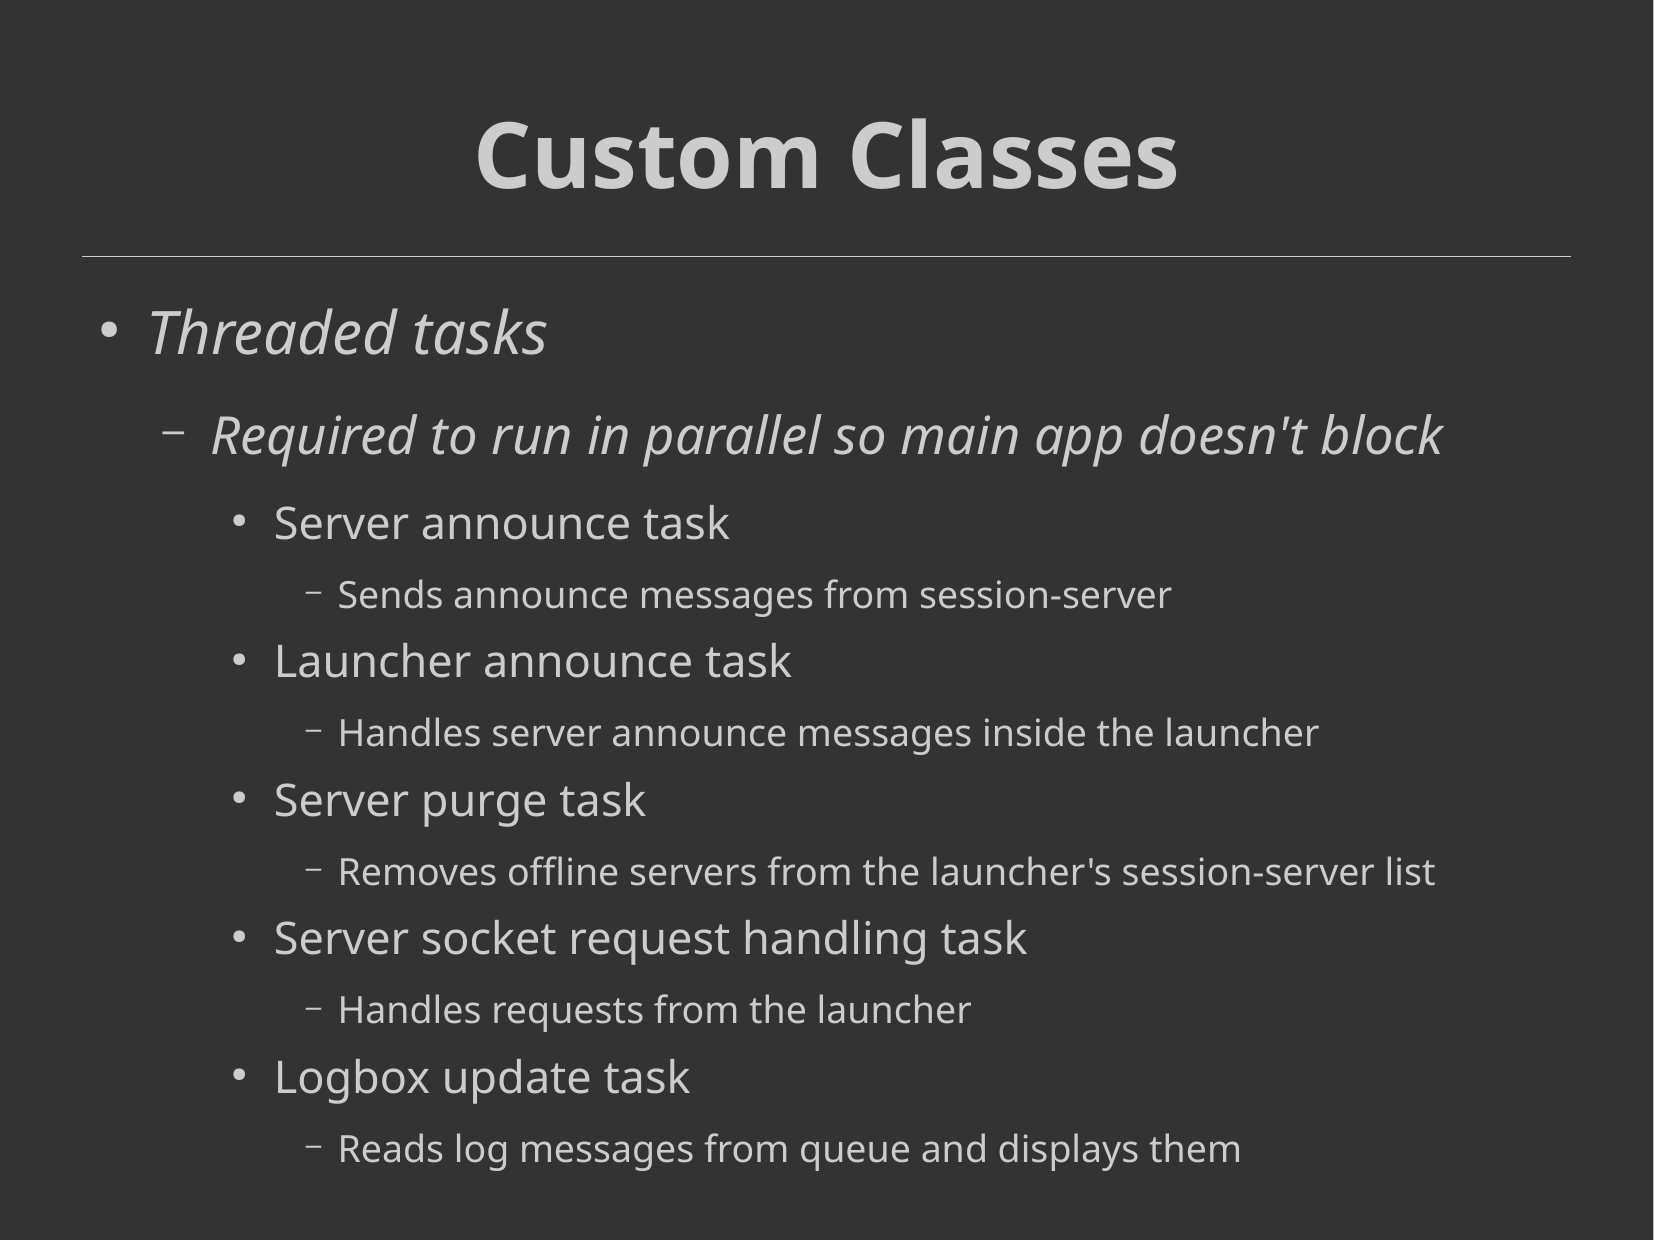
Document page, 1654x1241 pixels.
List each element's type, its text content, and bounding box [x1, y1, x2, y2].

list Threaded tasks Required to run in parallel so main app doesn't block Server announce task Sends announce messages from session-server Launcher announce task Handles server announce messages inside the launcher Server purge task Removes offline servers from the launcher's session-server list Server socket request handling task Handles requests from the launcher Logbox update task Reads log messages from queue and displays them [82, 290, 1560, 1193]
title Custom Classes [82, 49, 1571, 257]
